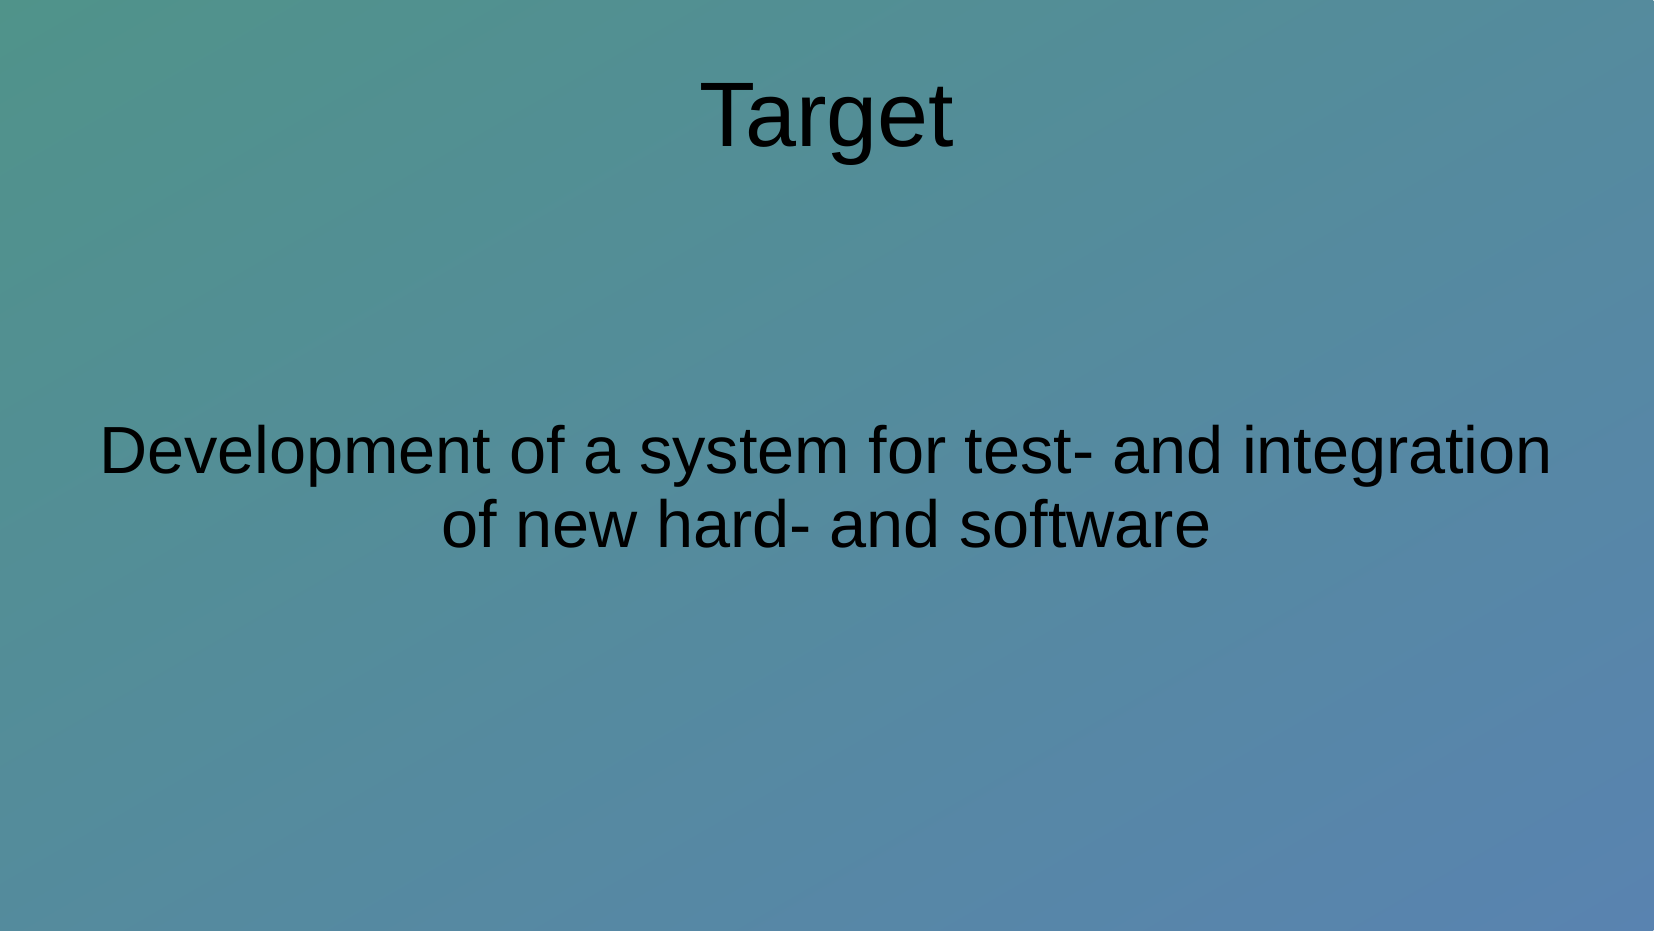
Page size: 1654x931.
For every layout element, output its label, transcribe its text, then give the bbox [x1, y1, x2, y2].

title Target [82, 37, 1571, 193]
list Development of a system for test- and integration of new hard- and software [82, 217, 1571, 758]
